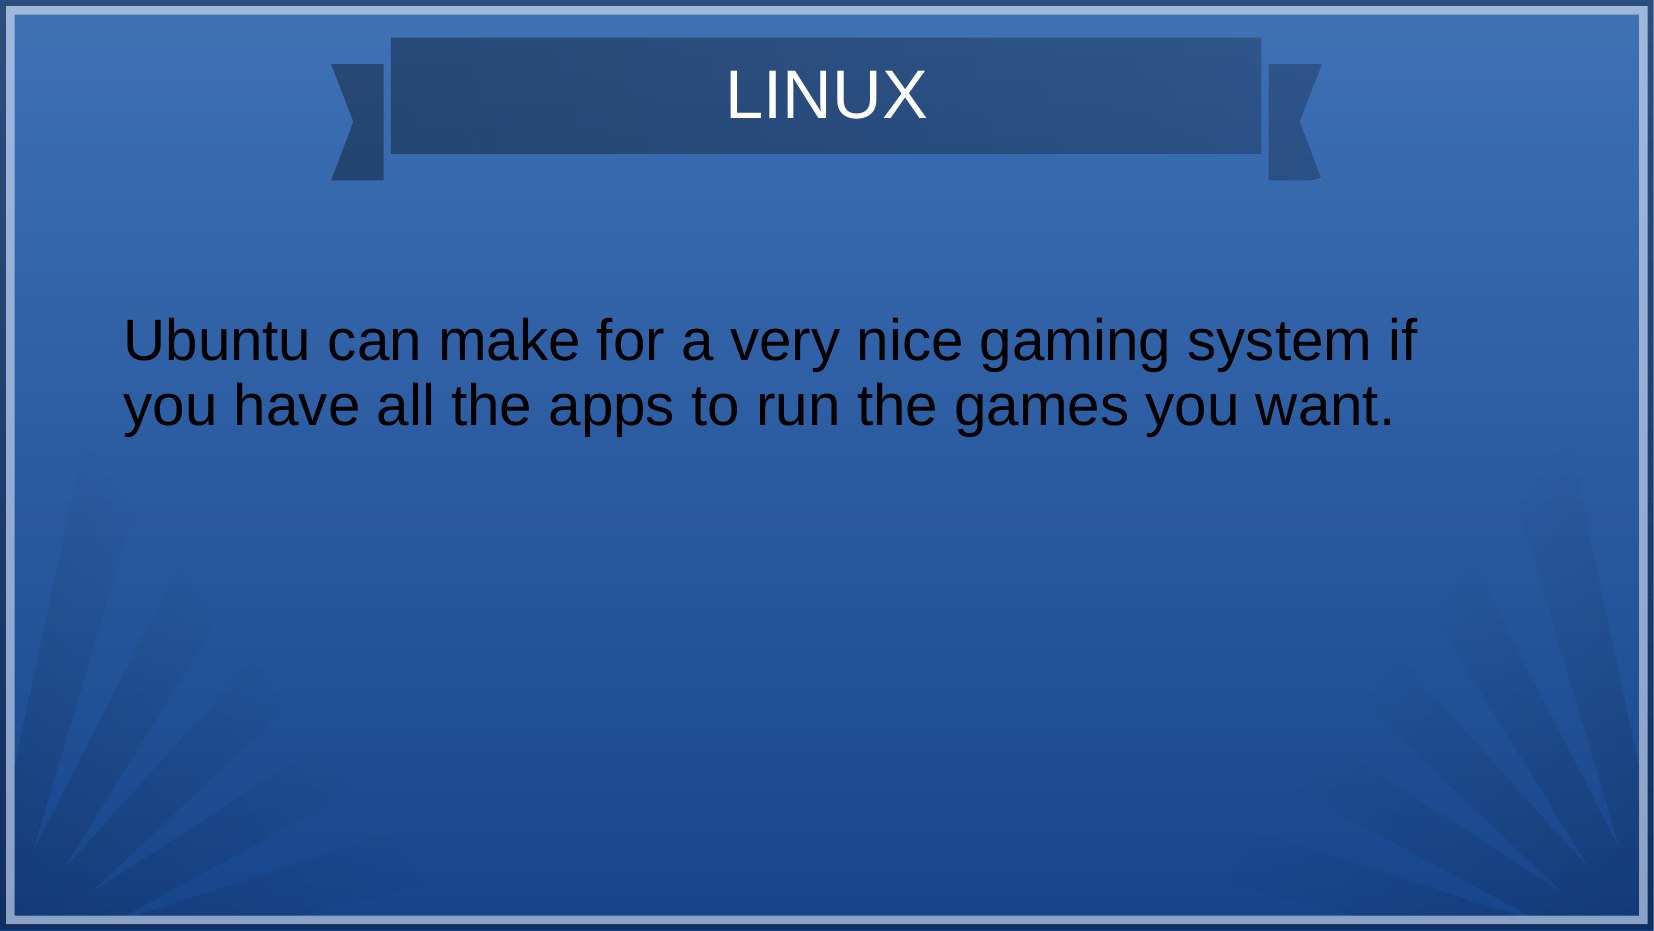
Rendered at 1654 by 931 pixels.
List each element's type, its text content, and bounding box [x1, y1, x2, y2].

title LINUX [389, 35, 1264, 154]
text_box Ubuntu can make for a very nice gaming system if you have all the apps to run the games you want. [108, 300, 1544, 646]
